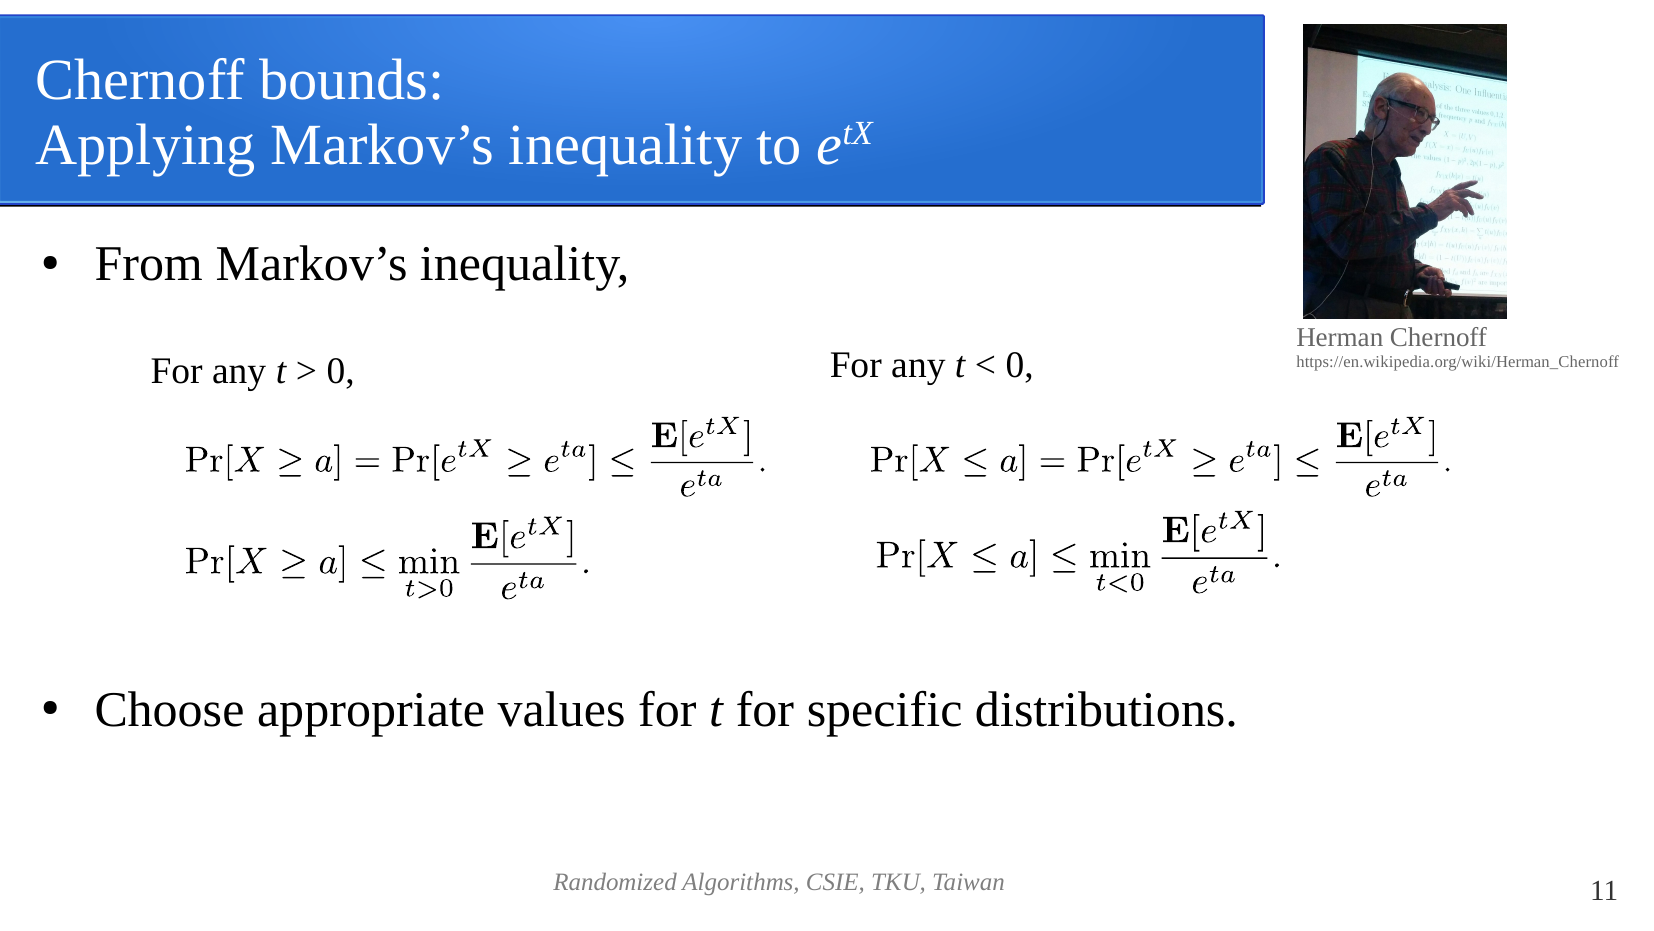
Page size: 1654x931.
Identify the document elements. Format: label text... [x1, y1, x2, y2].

picture [1303, 24, 1507, 315]
picture [868, 415, 1451, 499]
text_box For any t < 0, [814, 336, 1099, 393]
picture [184, 516, 589, 600]
title Chernoff bounds: Applying Markov’s inequality to etX [35, 35, 1117, 189]
picture [875, 510, 1280, 594]
text_box Herman Chernoff https://en.wikipedia.org/wiki/Herman_Chernoff [1281, 315, 1636, 397]
picture [183, 415, 766, 499]
text_box For any t > 0, [135, 342, 420, 399]
list From Markov’s inequality, Choose appropriate values for t for specific distributions. [23, 236, 1512, 827]
